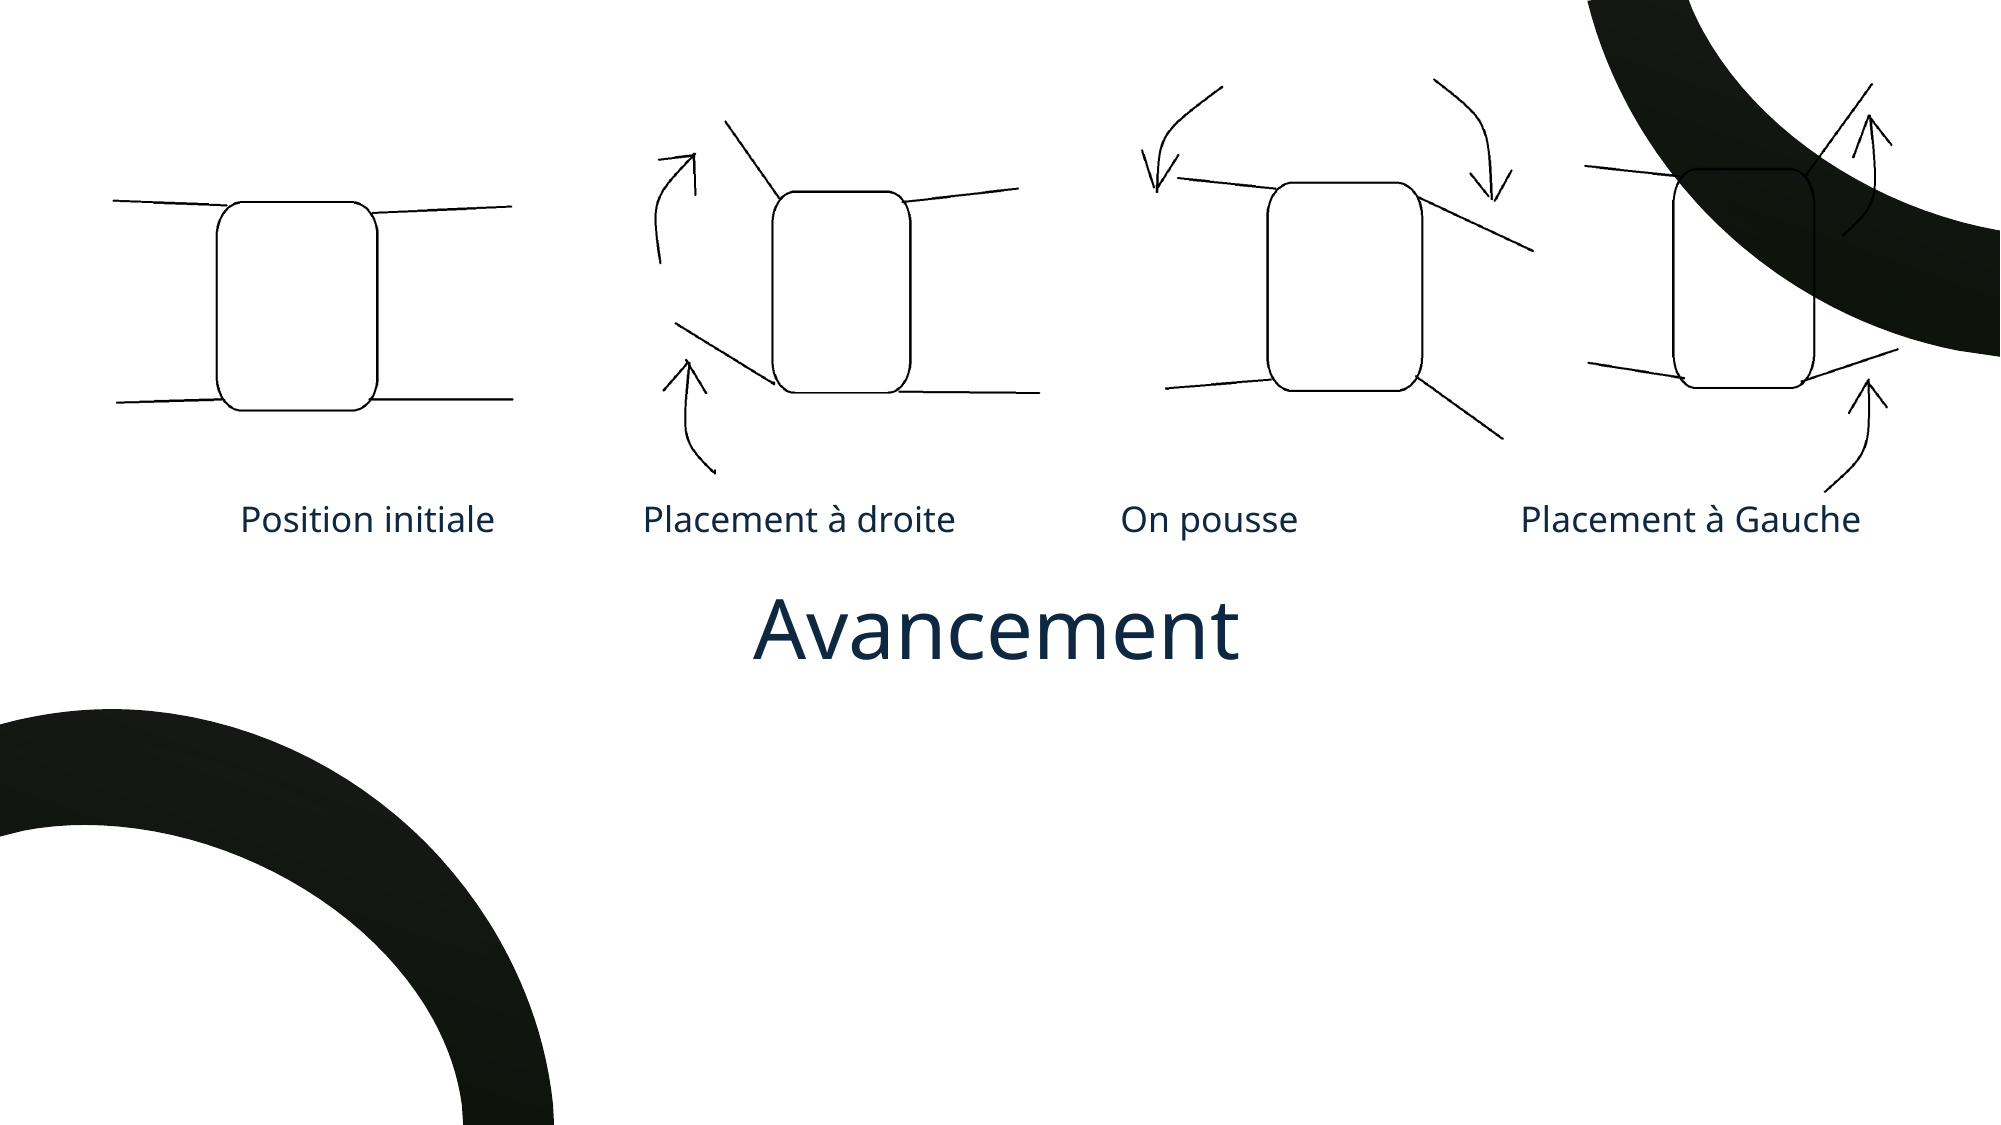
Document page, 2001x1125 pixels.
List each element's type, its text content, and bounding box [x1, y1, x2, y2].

text_box Position initiale Placement à droite On pousse Placement à Gauche [72, 484, 2000, 558]
title Avancement [124, 558, 1870, 685]
text_box [0, 0, 2000, 1125]
picture [49, 70, 1941, 500]
